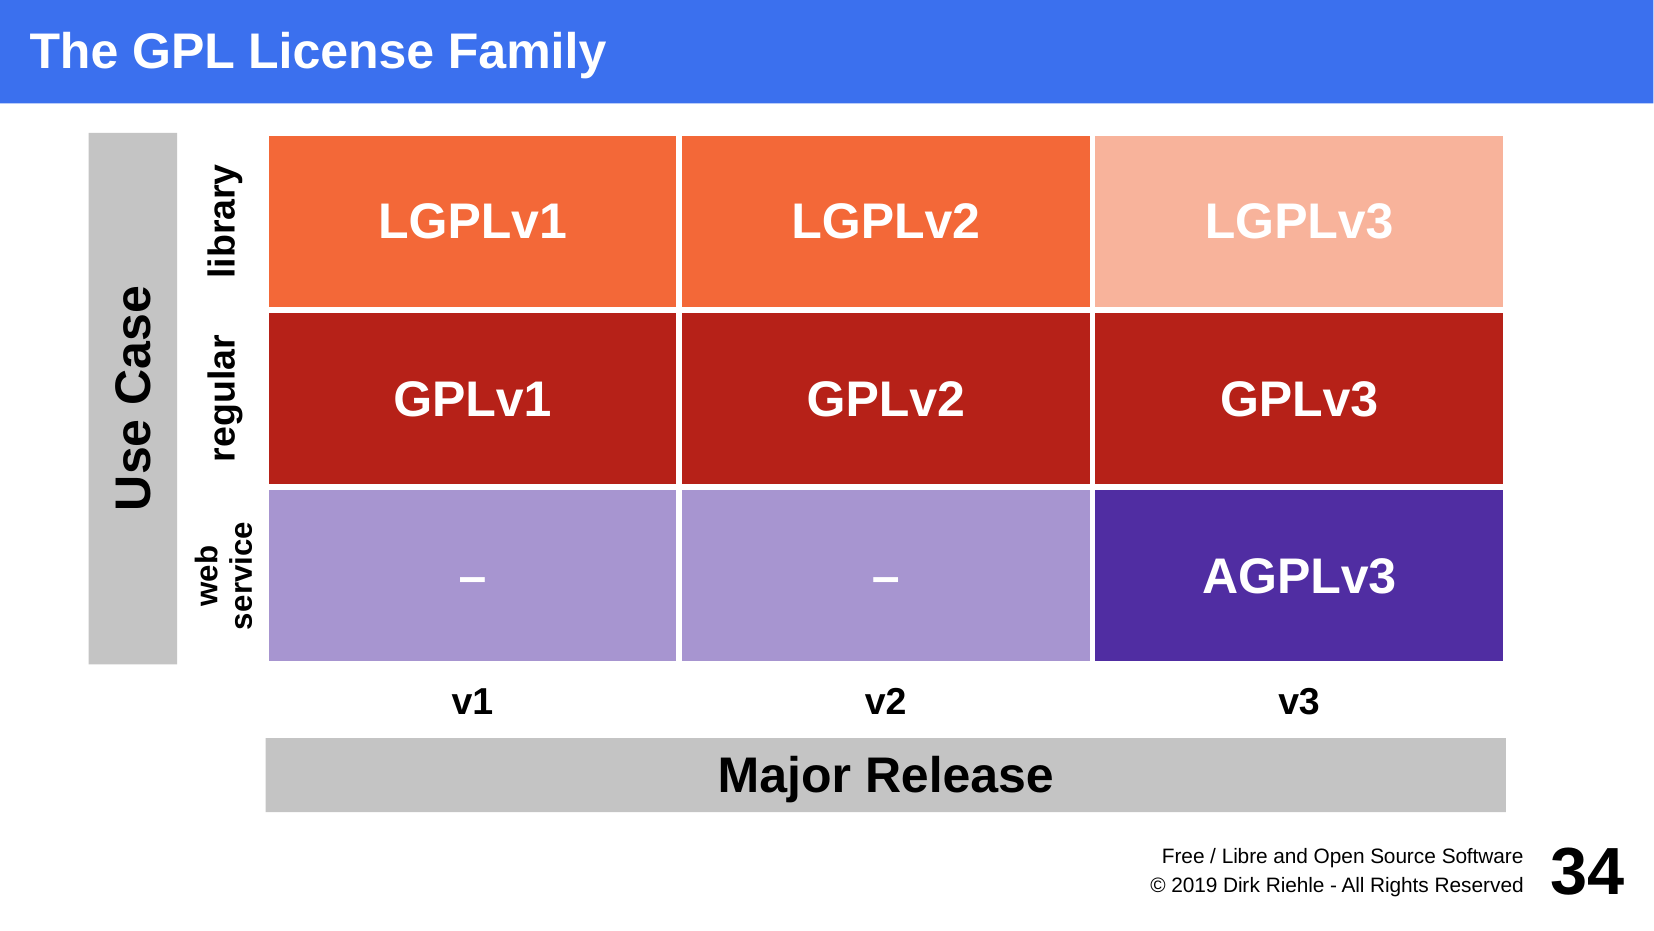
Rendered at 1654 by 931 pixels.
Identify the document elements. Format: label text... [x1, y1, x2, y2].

text_box GPLv3 [1092, 311, 1506, 487]
text_box web service [177, 487, 265, 665]
text_box – [265, 487, 679, 665]
text_box LGPLv2 [679, 132, 1092, 311]
text_box regular [177, 310, 266, 487]
text_box LGPLv1 [266, 132, 679, 311]
text_box library [178, 132, 266, 310]
text_box – [679, 487, 1092, 665]
text_box GPLv2 [679, 311, 1092, 487]
text_box LGPLv3 [1092, 132, 1506, 311]
text_box AGPLv3 [1092, 487, 1506, 665]
text_box Major Release [265, 738, 1506, 813]
title The GPL License Family [0, 0, 1654, 104]
text_box v2 [679, 665, 1092, 739]
text_box v1 [265, 665, 679, 738]
text_box GPLv1 [266, 311, 679, 487]
text_box Use Case [88, 132, 178, 665]
text_box v3 [1092, 665, 1506, 739]
